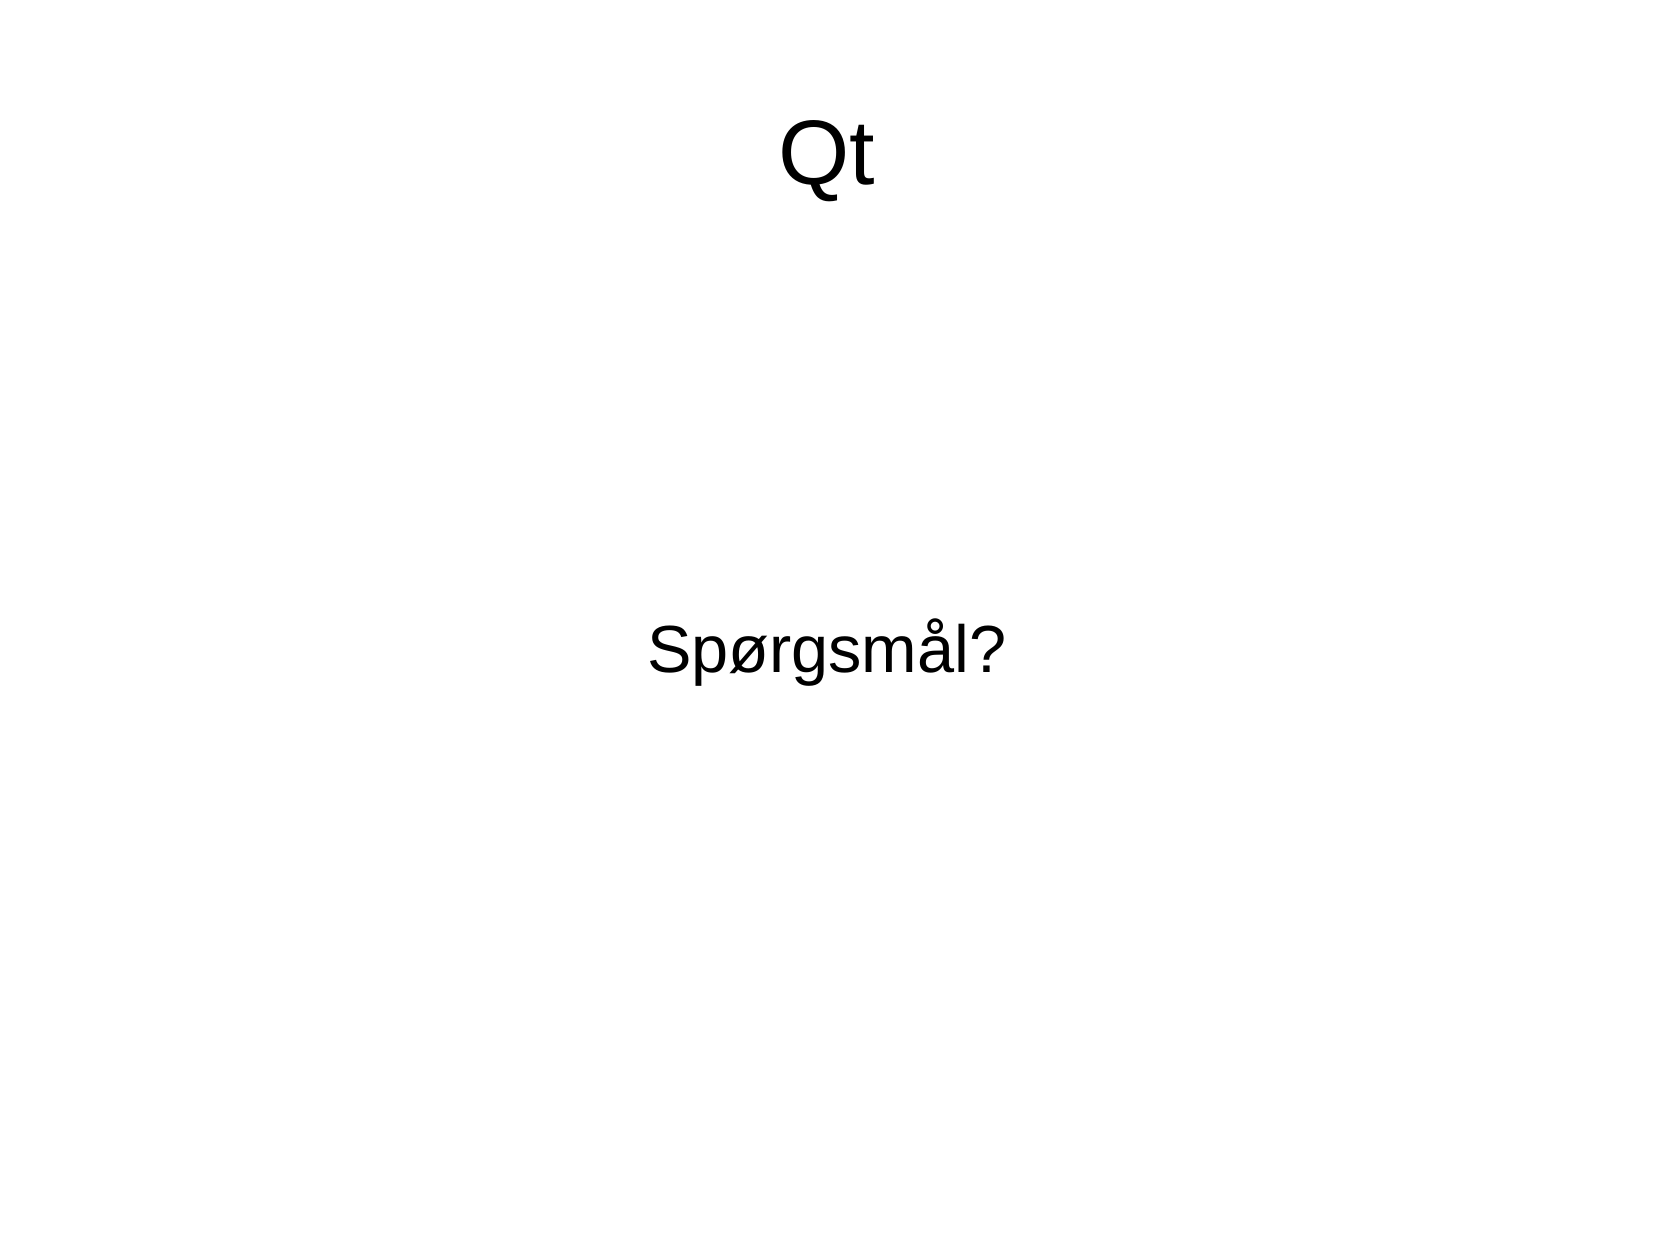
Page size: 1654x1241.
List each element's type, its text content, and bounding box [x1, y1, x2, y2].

title Qt [82, 49, 1571, 257]
subtitle Spørgsmål? [82, 290, 1571, 1010]
